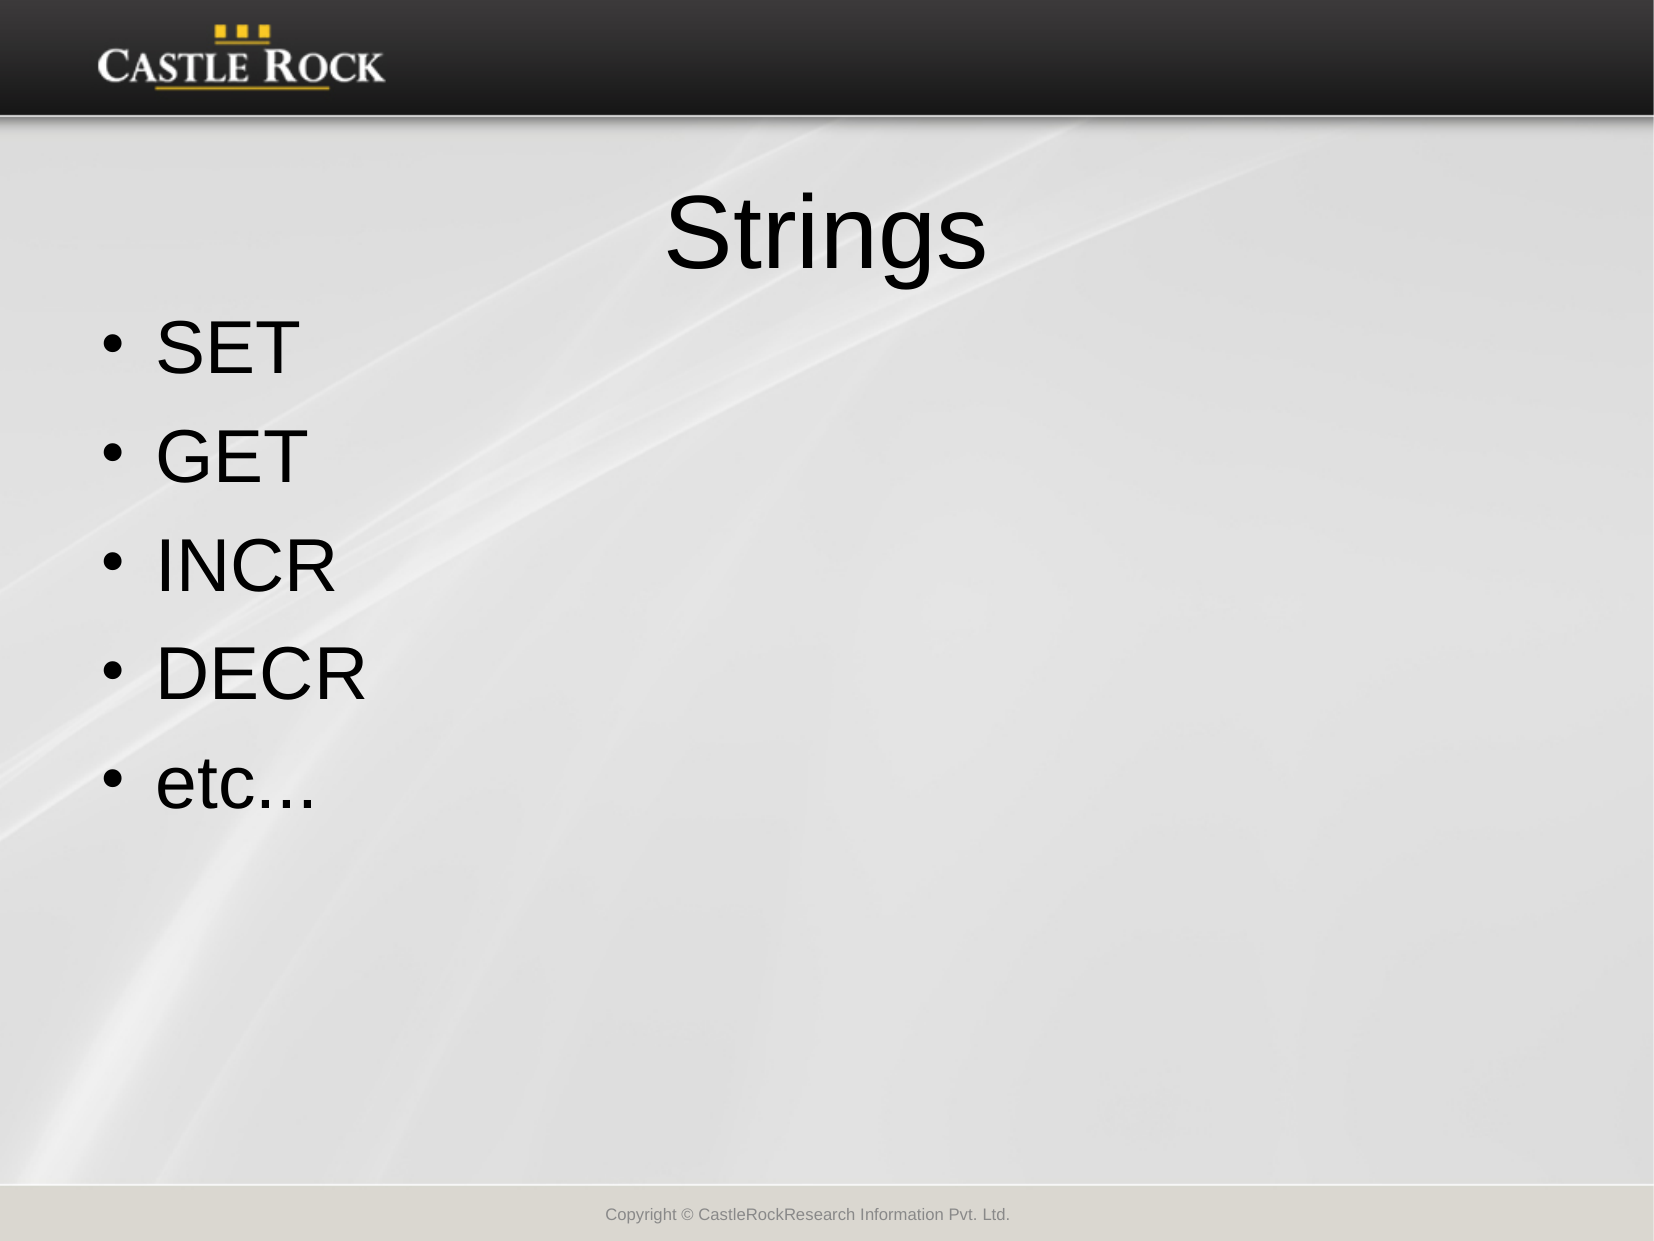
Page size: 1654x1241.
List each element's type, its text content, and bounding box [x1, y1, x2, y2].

list SET GET INCR DECR etc... [82, 290, 1571, 1111]
picture [0, 0, 1654, 1241]
title Strings [82, 116, 1570, 290]
